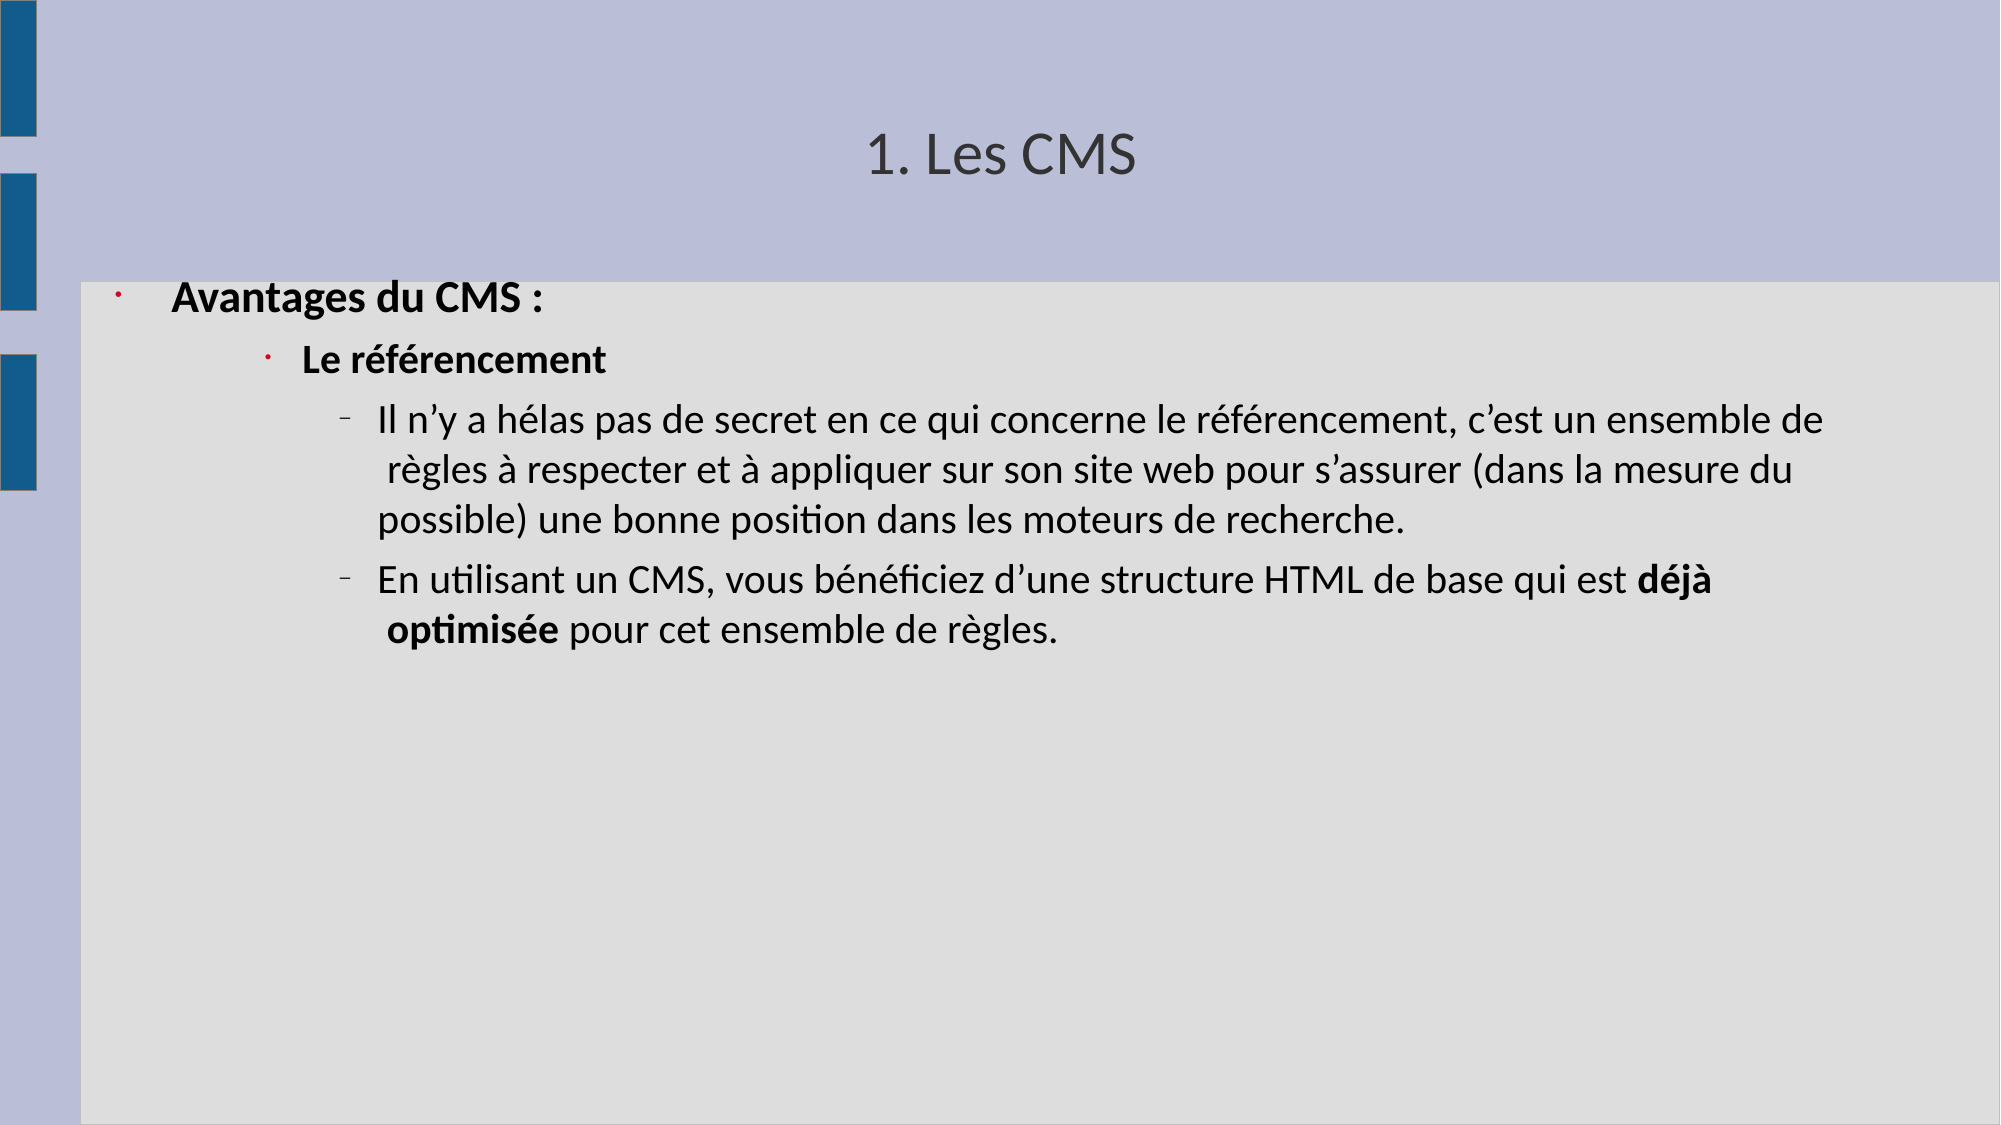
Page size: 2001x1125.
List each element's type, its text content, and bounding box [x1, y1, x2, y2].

text_box Avantages du CMS : Le référencement Il n’y a hélas pas de secret en ce qui concerne le référencement, c’est un ensemble de règles à respecter et à appliquer sur son site web pour s’assurer (dans la mesure du possible) une bonne position dans les moteurs de recherche. En utilisant un CMS, vous bénéficiez d’une structure HTML de base qui est déjà optimisée pour cet ensemble de règles. [112, 254, 1826, 653]
title 1. Les CMS [859, 109, 1141, 254]
